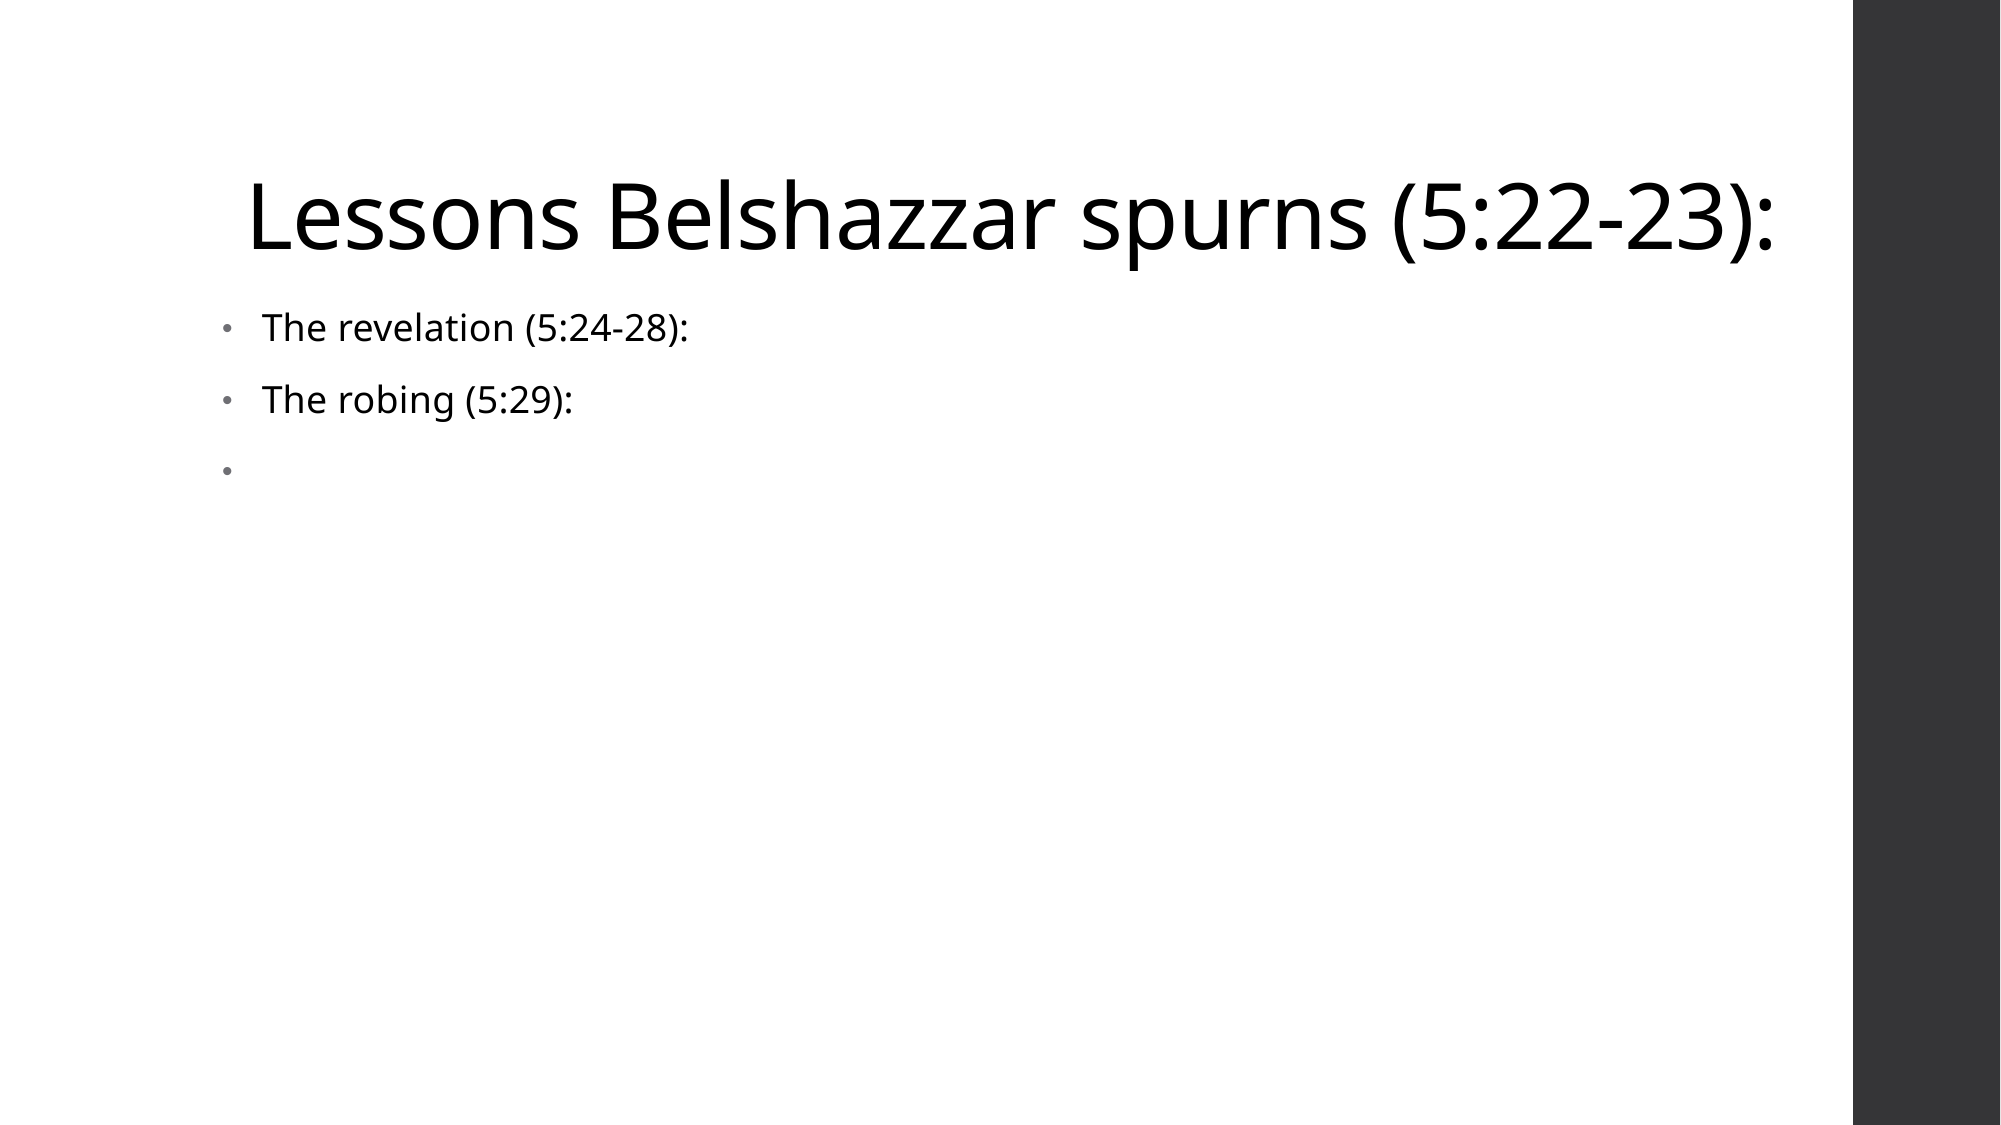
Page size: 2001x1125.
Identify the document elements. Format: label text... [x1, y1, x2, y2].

title Lessons Belshazzar spurns (5:22-23): [206, 60, 1797, 278]
list The revelation (5:24-28): The robing (5:29): [206, 299, 1617, 1014]
